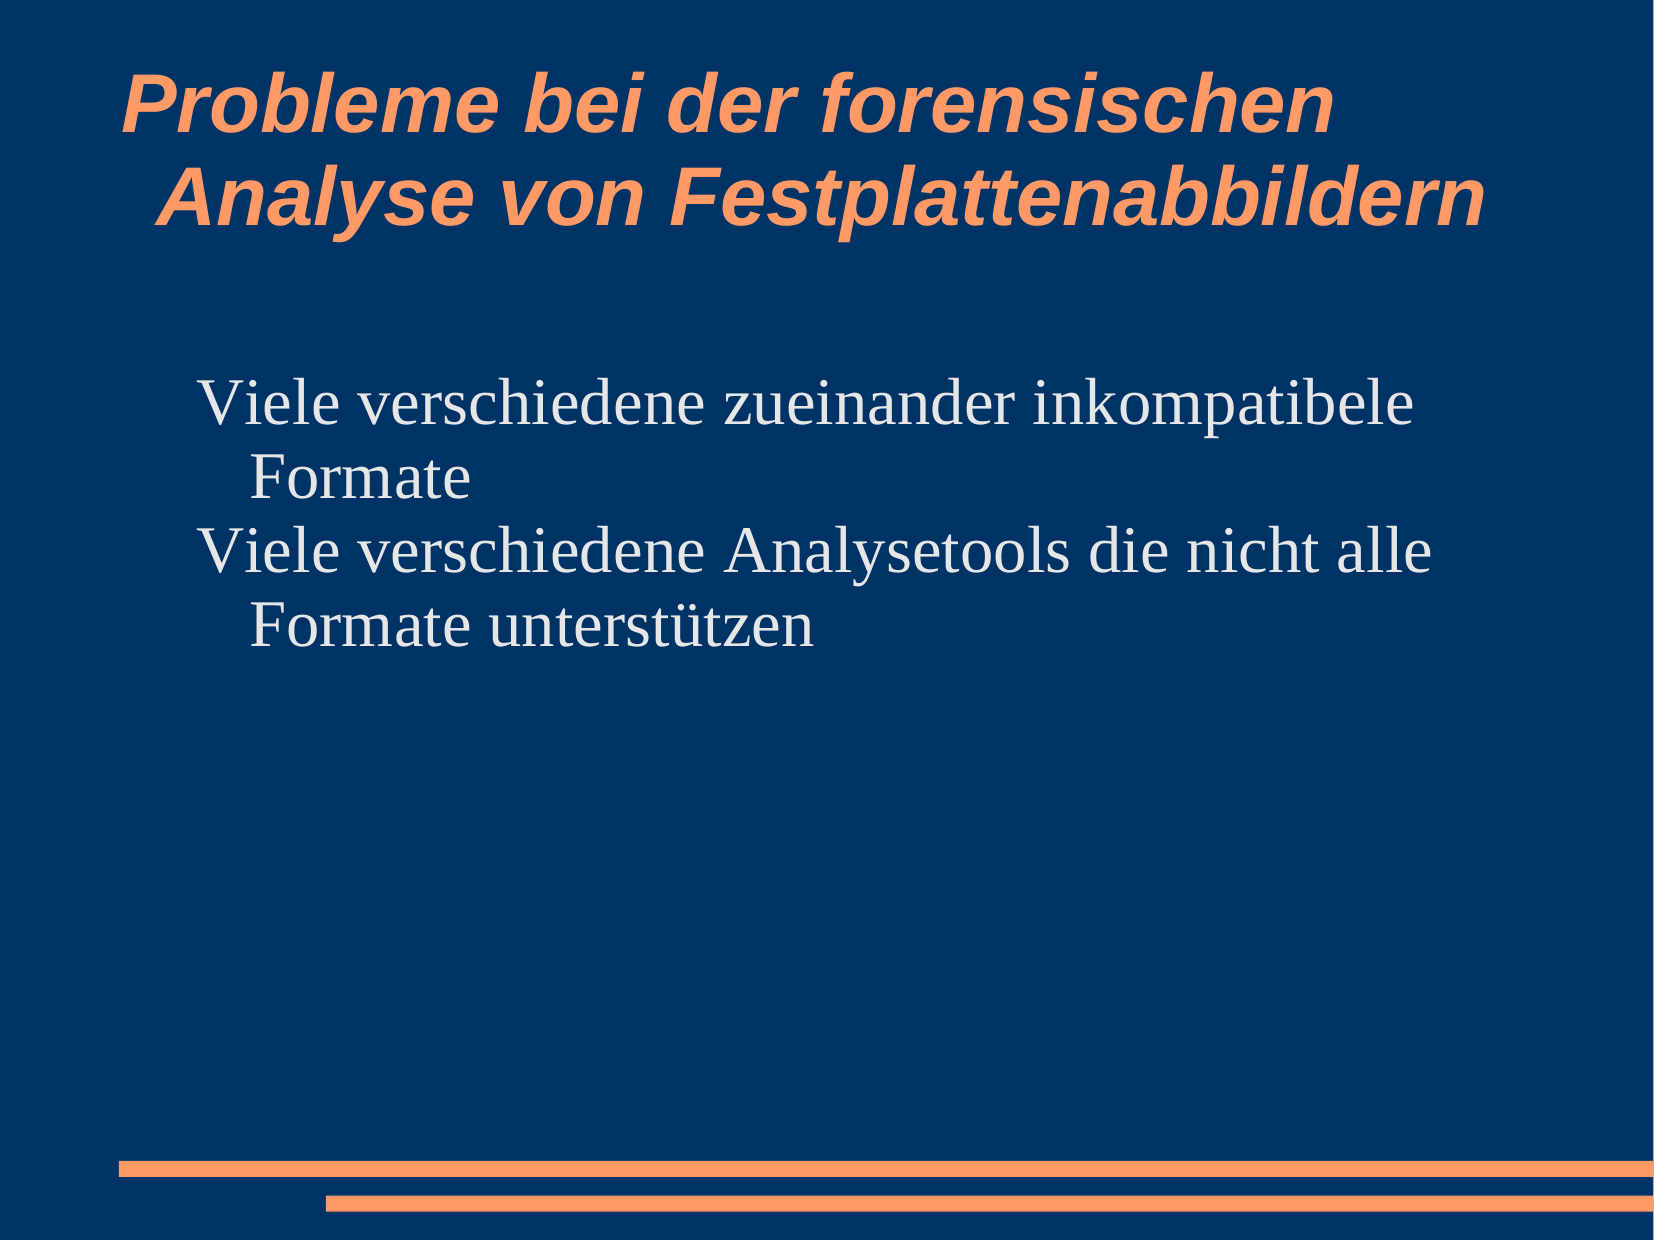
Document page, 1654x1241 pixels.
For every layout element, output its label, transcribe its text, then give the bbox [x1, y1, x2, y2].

title Probleme bei der forensischen Analyse von Festplattenabbildern [121, 46, 1534, 254]
list Viele verschiedene zueinander inkompatibele Formate Viele verschiedene Analysetools die nicht alle Formate unterstützen [178, 364, 1570, 1147]
